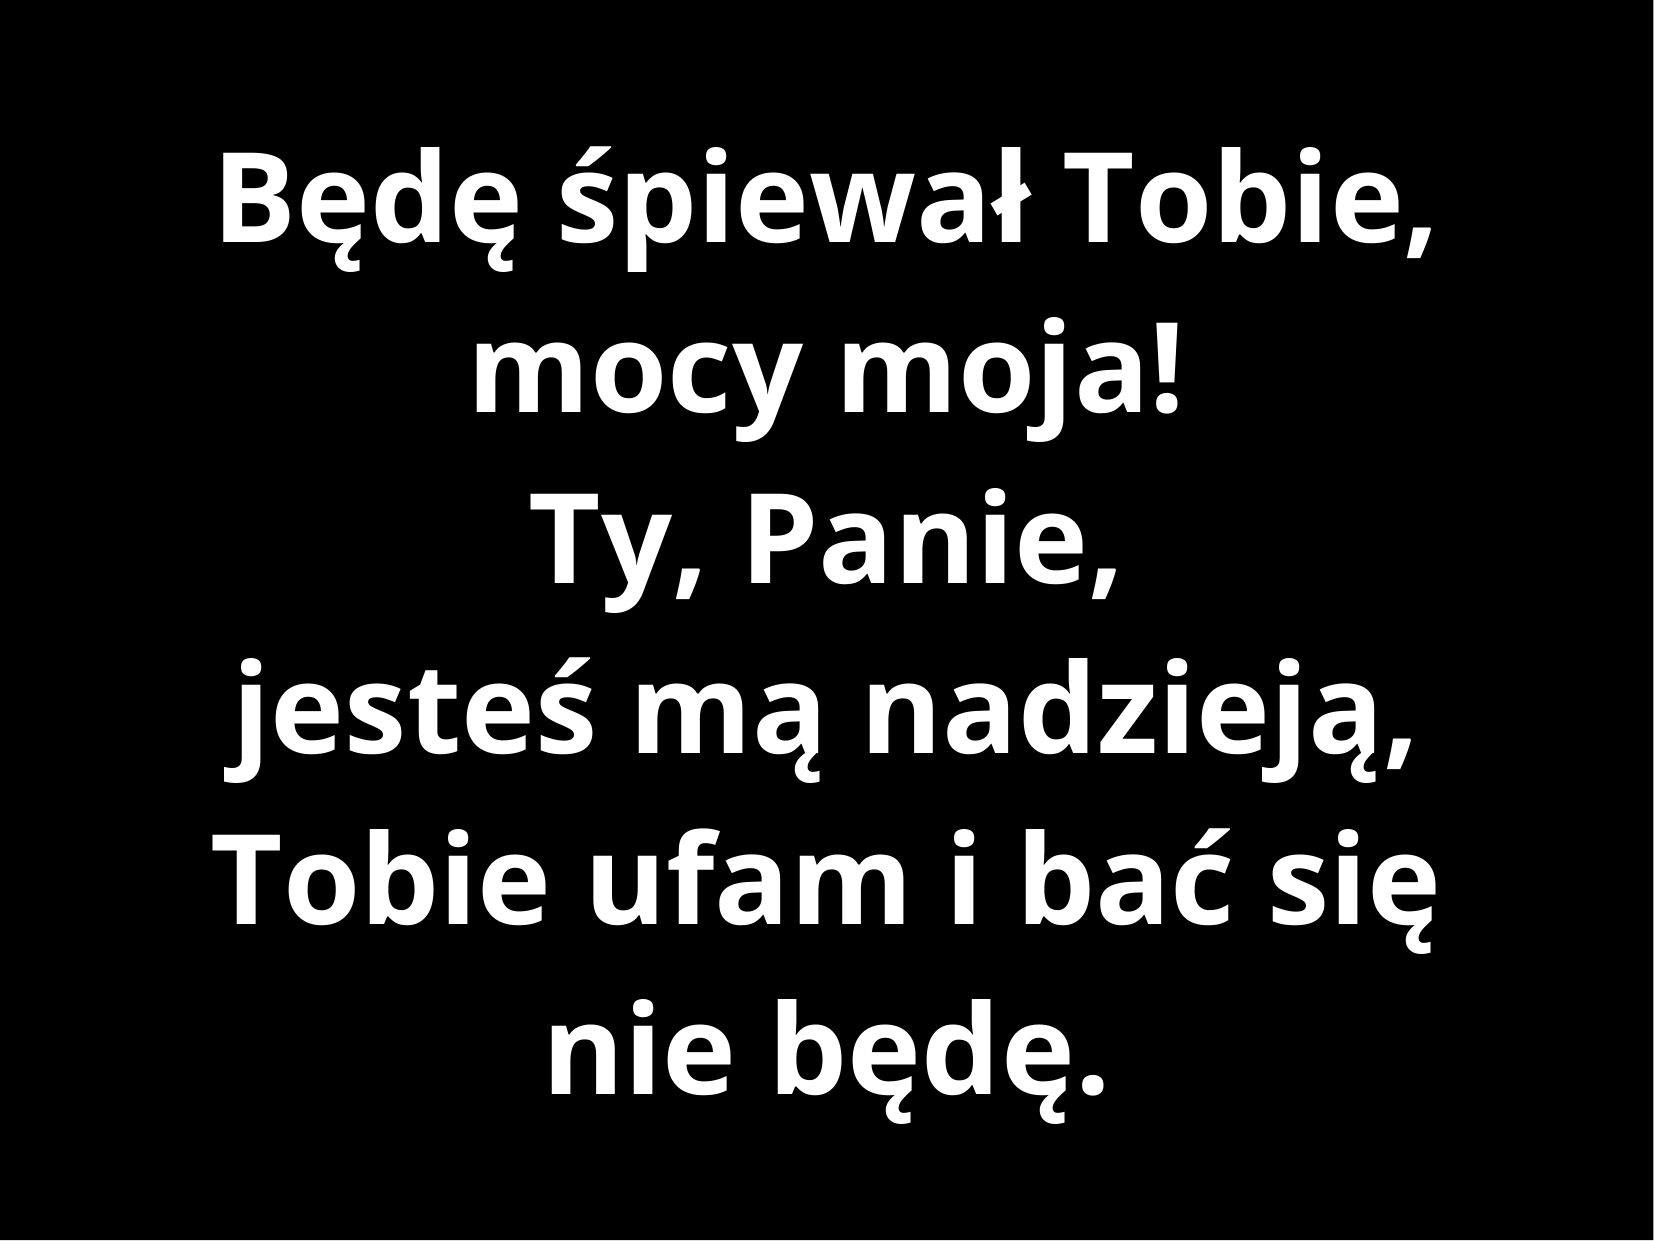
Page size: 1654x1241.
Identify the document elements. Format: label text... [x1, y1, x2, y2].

title Będę śpiewał Tobie, mocy moja! Ty, Panie, jesteś mą nadzieją, Tobie ufam i bać się nie będę. [0, 0, 1654, 1241]
